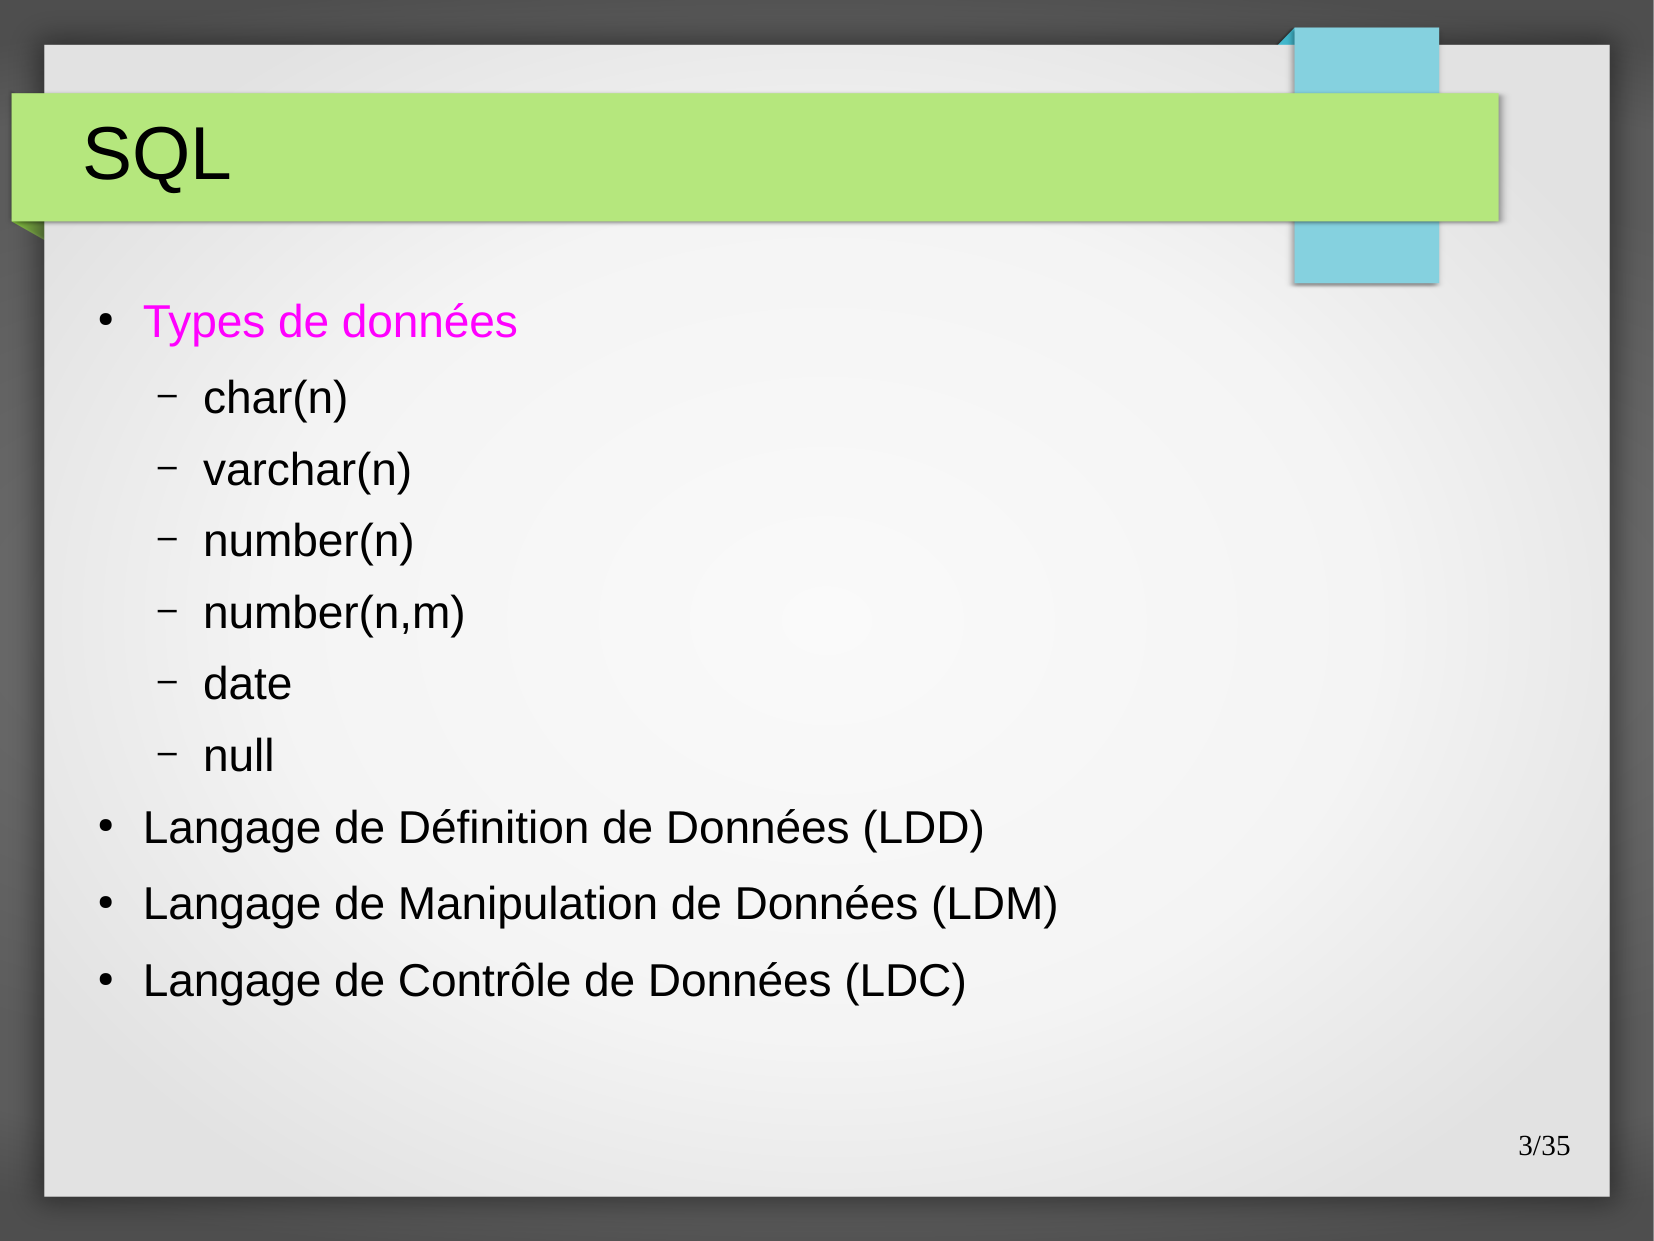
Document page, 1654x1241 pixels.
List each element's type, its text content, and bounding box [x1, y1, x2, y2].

picture [0, 0, 1654, 1241]
title SQL [82, 94, 1264, 213]
list Types de données char(n) varchar(n) number(n) number(n,m) date null Langage de Définition de Données (LDD) Langage de Manipulation de Données (LDM) Langage de Contrôle de Données (LDC) [82, 295, 1571, 1015]
